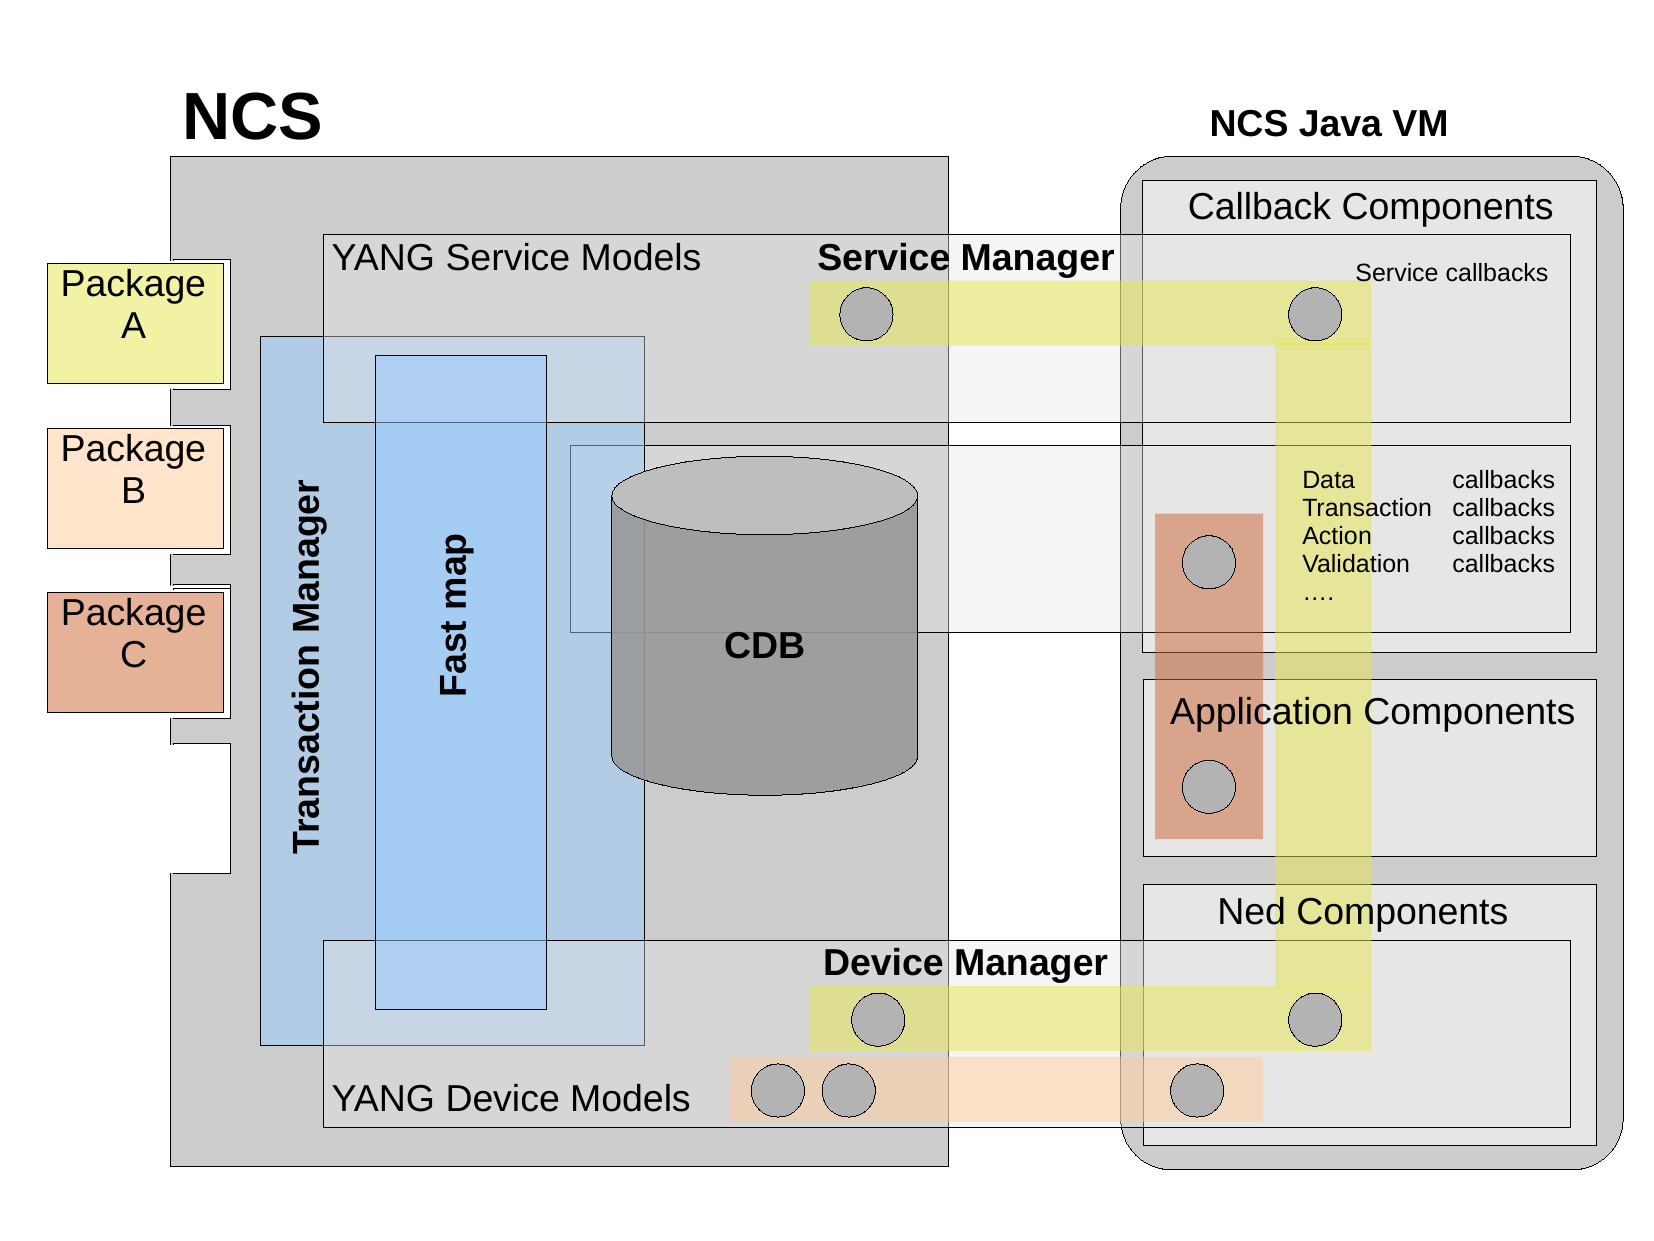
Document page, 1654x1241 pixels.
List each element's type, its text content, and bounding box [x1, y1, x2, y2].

text_box [47, 156, 1624, 1170]
text_box Service callbacks [1340, 251, 1564, 295]
text_box Service Manager [802, 229, 1131, 286]
text_box NCS Java VM [1194, 95, 1465, 152]
text_box Transaction Manager [277, 464, 335, 870]
text_box NCS [167, 71, 338, 161]
text_box Package B [45, 420, 222, 519]
text_box Data callbacks Transaction callbacks Action callbacks Validation callbacks …. [1287, 458, 1570, 613]
text_box Package C [46, 583, 222, 683]
text_box Callback Components [1173, 178, 1570, 235]
text_box Fast map [424, 517, 493, 713]
text_box YANG Device Models [316, 1069, 707, 1127]
text_box Ned Components [1202, 882, 1525, 940]
text_box CDB [611, 497, 918, 796]
text_box Device Manager [808, 934, 1124, 986]
text_box Application Components [1155, 683, 1592, 741]
text_box YANG Service Models [316, 228, 717, 286]
text_box Package A [45, 254, 222, 354]
